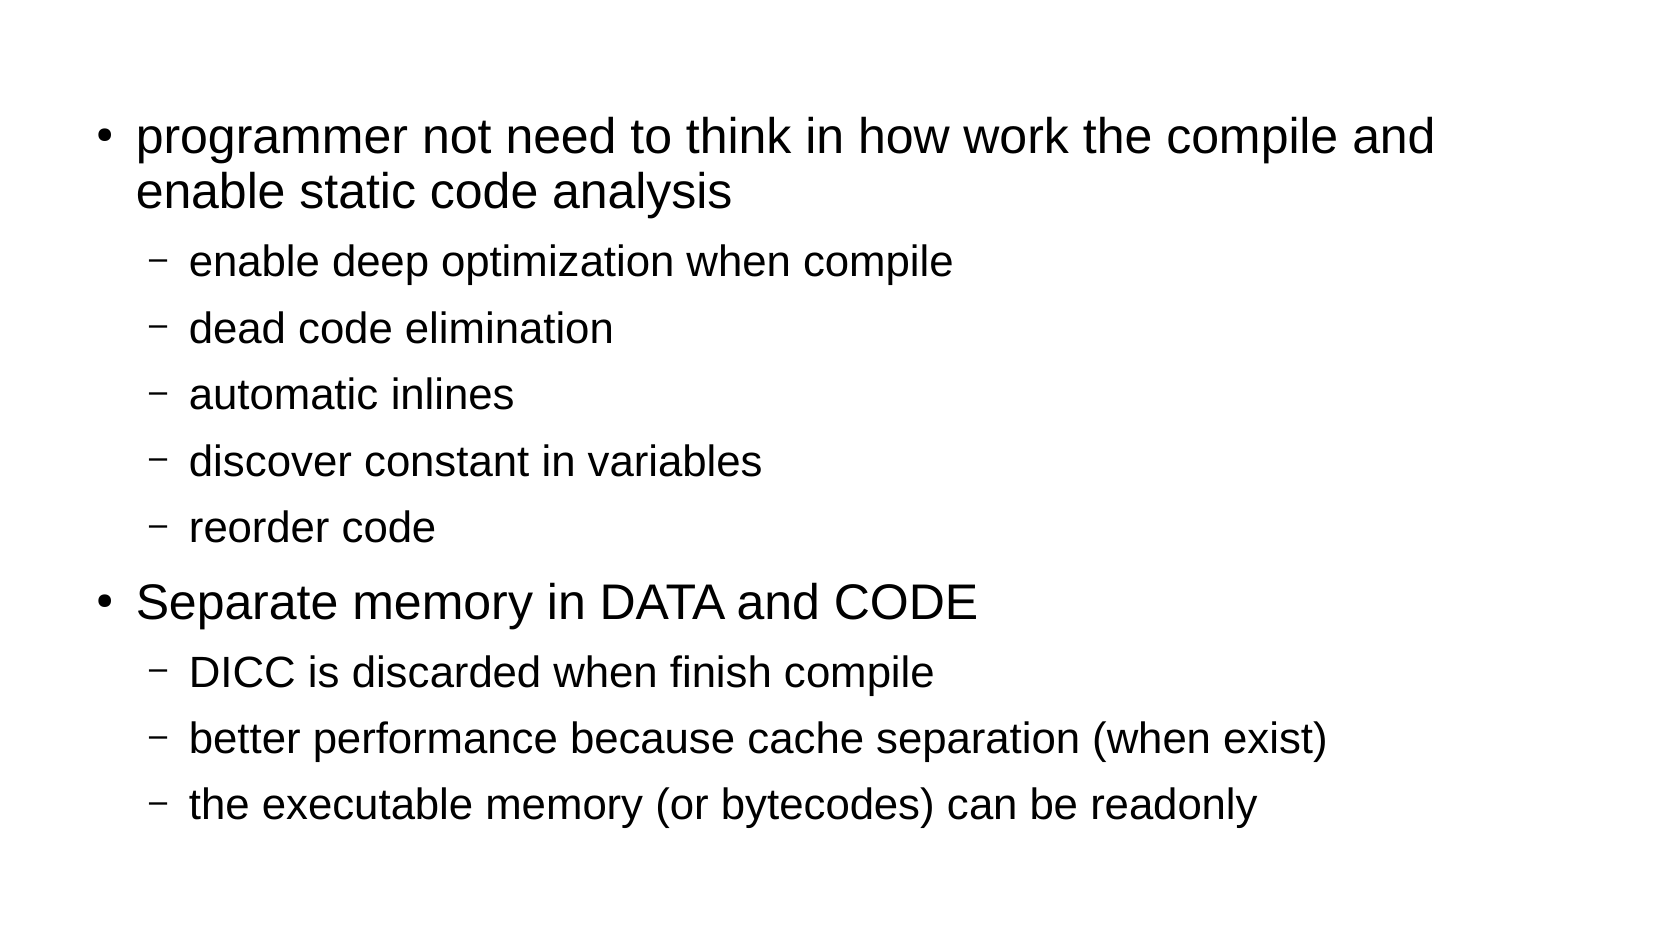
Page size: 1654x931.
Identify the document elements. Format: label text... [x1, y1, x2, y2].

list programmer not need to think in how work the compile and enable static code analysis enable deep optimization when compile dead code elimination automatic inlines discover constant in variables reorder code Separate memory in DATA and CODE DICC is discarded when finish compile better performance because cache separation (when exist) the executable memory (or bytecodes) can be readonly [82, 30, 1571, 841]
